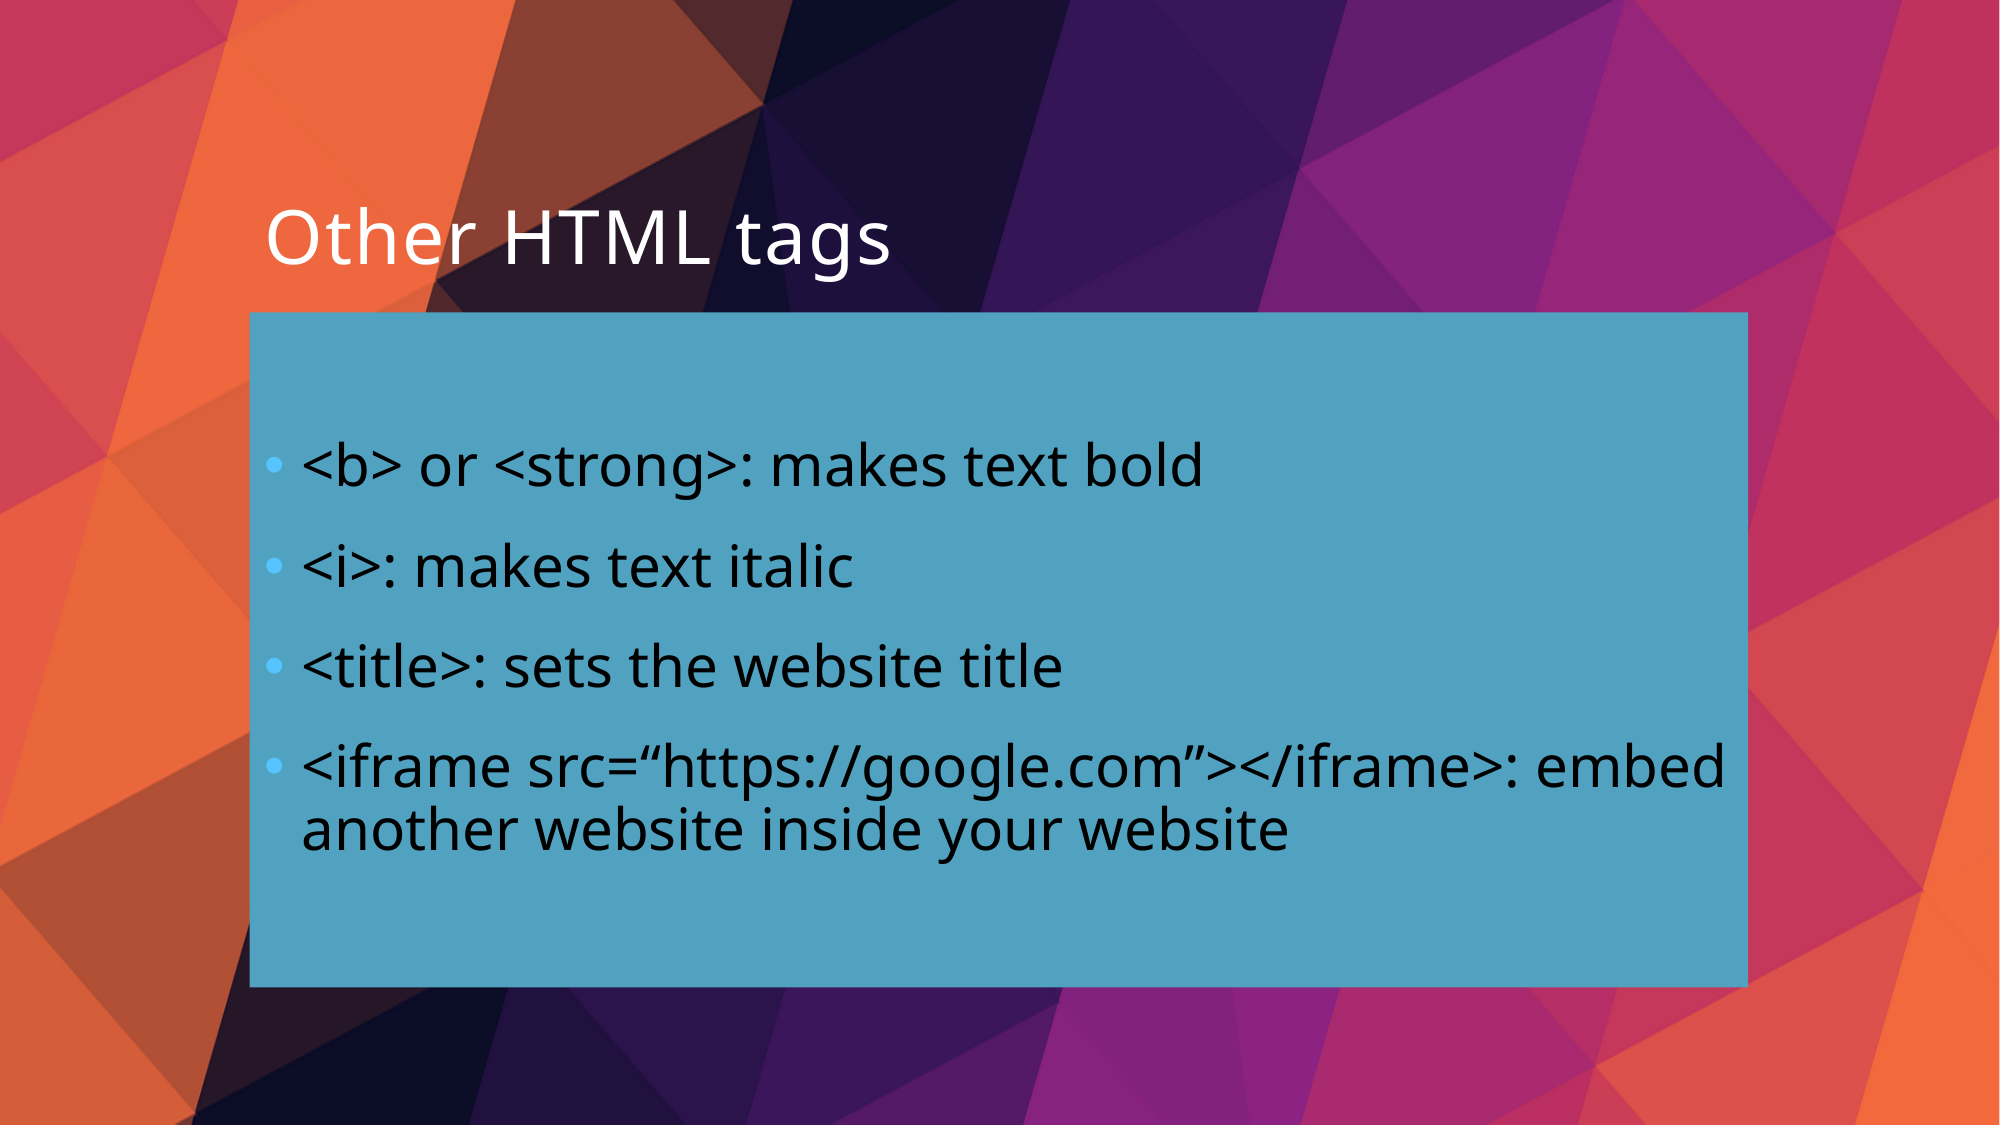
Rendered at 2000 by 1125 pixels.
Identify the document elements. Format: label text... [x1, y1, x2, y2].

text_box <b> or <strong>: makes text bold <i>: makes text italic <title>: sets the website title <iframe src=“https://google.com”></iframe>: embed another website inside your website [249, 312, 1749, 988]
title Other HTML tags [249, 62, 1750, 288]
picture [0, 0, 2000, 1125]
